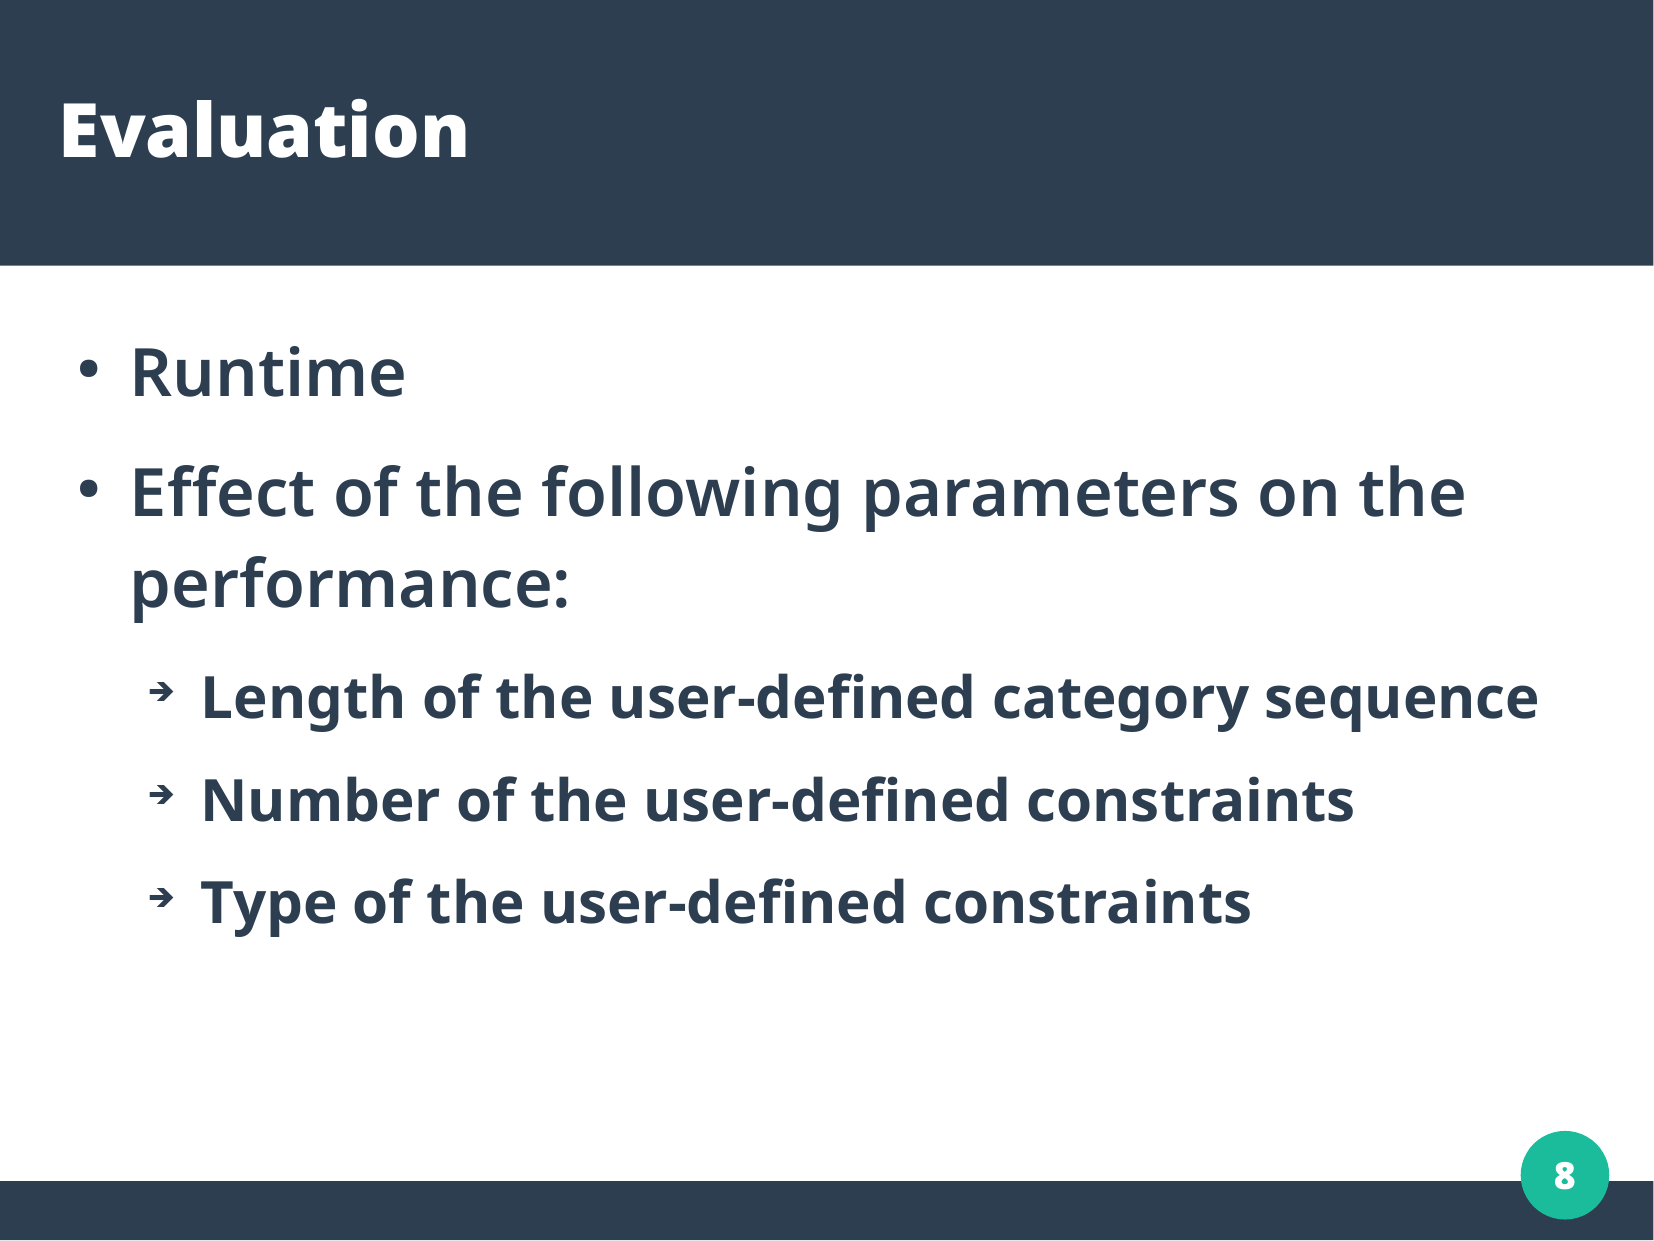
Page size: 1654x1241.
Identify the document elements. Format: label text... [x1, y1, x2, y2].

list Runtime Effect of the following parameters on the performance: Length of the user-defined category sequence Number of the user-defined constraints Type of the user-defined constraints [59, 324, 1595, 1152]
title Evaluation [59, 49, 1595, 207]
